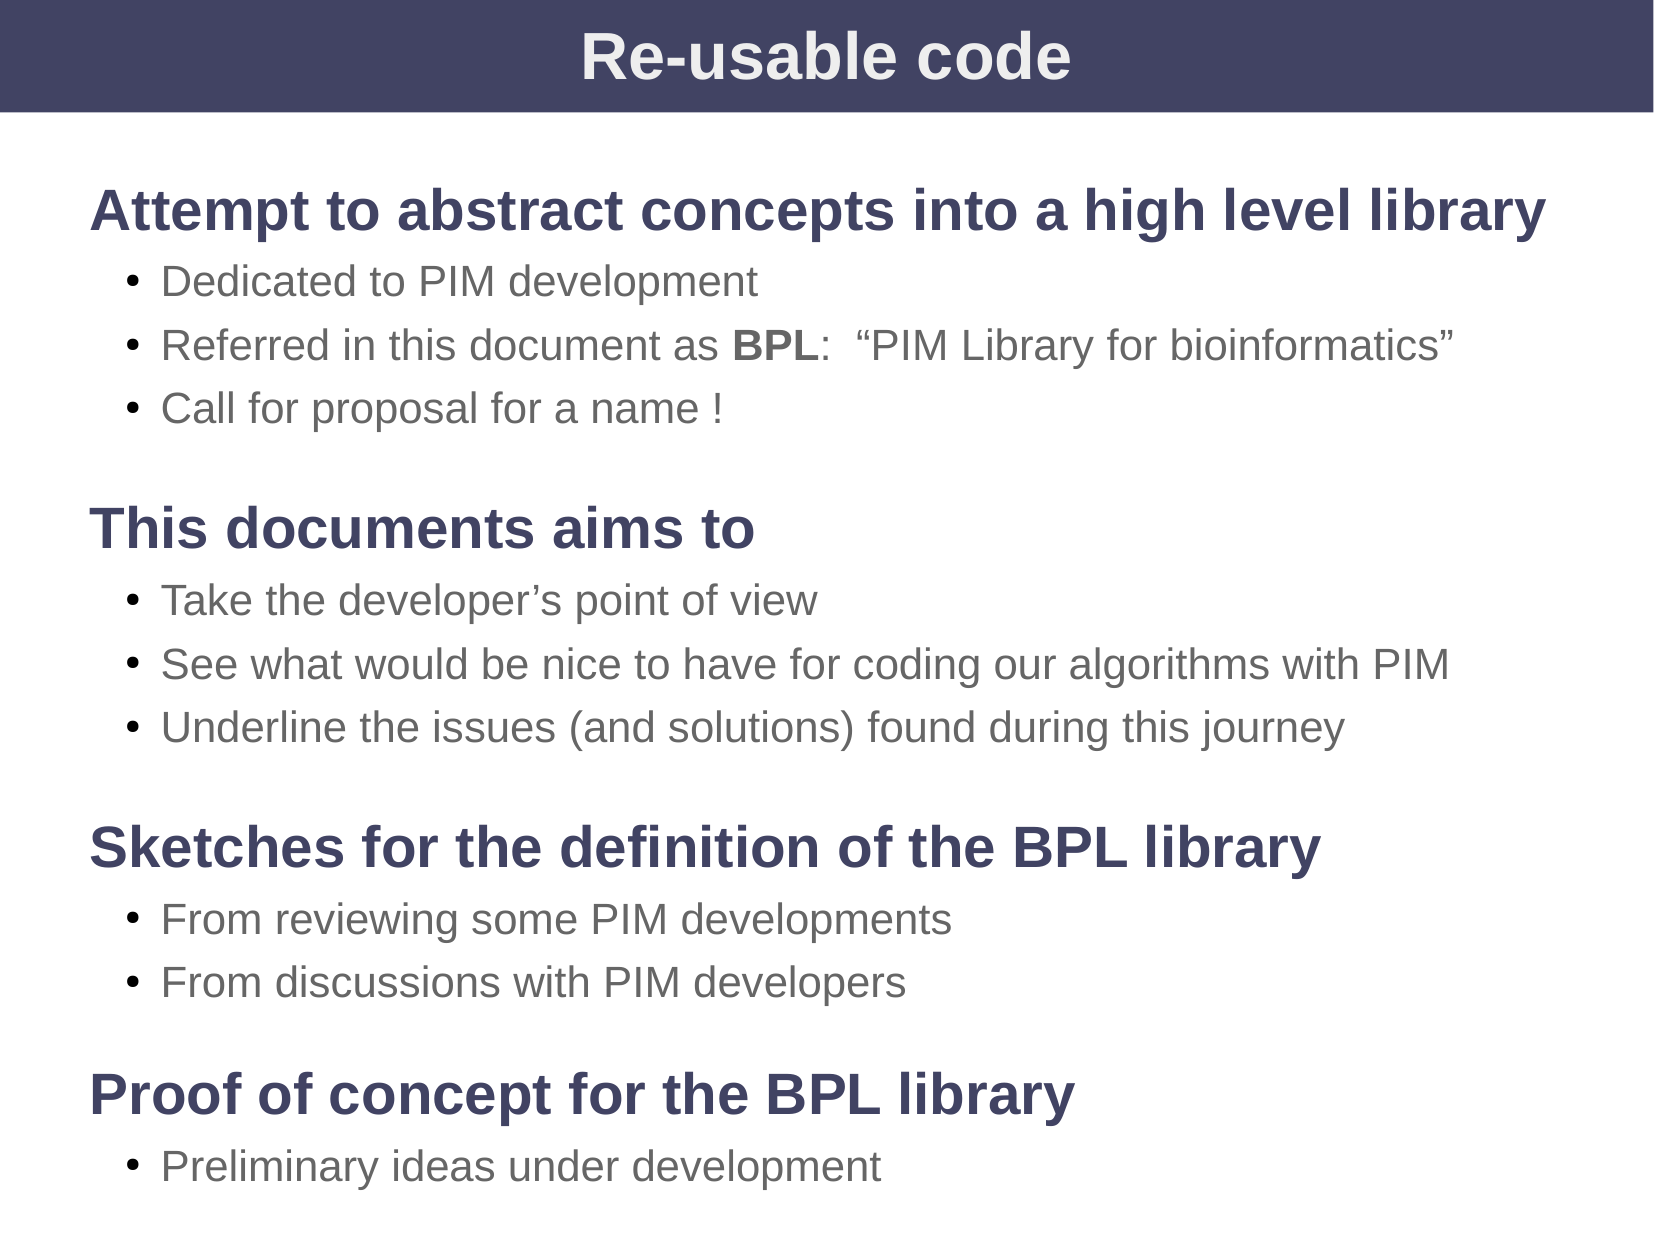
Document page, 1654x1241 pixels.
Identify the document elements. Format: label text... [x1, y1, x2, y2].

text_box Re-usable code [0, 0, 1654, 113]
text_box Attempt to abstract concepts into a high level library Dedicated to PIM development Referred in this document as BPL: “PIM Library for bioinformatics” Call for proposal for a name ! This documents aims to Take the developer’s point of view See what would be nice to have for coding our algorithms with PIM Underline the issues (and solutions) found during this journey Sketches for the definition of the BPL library From reviewing some PIM developments From discussions with PIM developers Proof of concept for the BPL library Preliminary ideas under development [75, 169, 1613, 1198]
